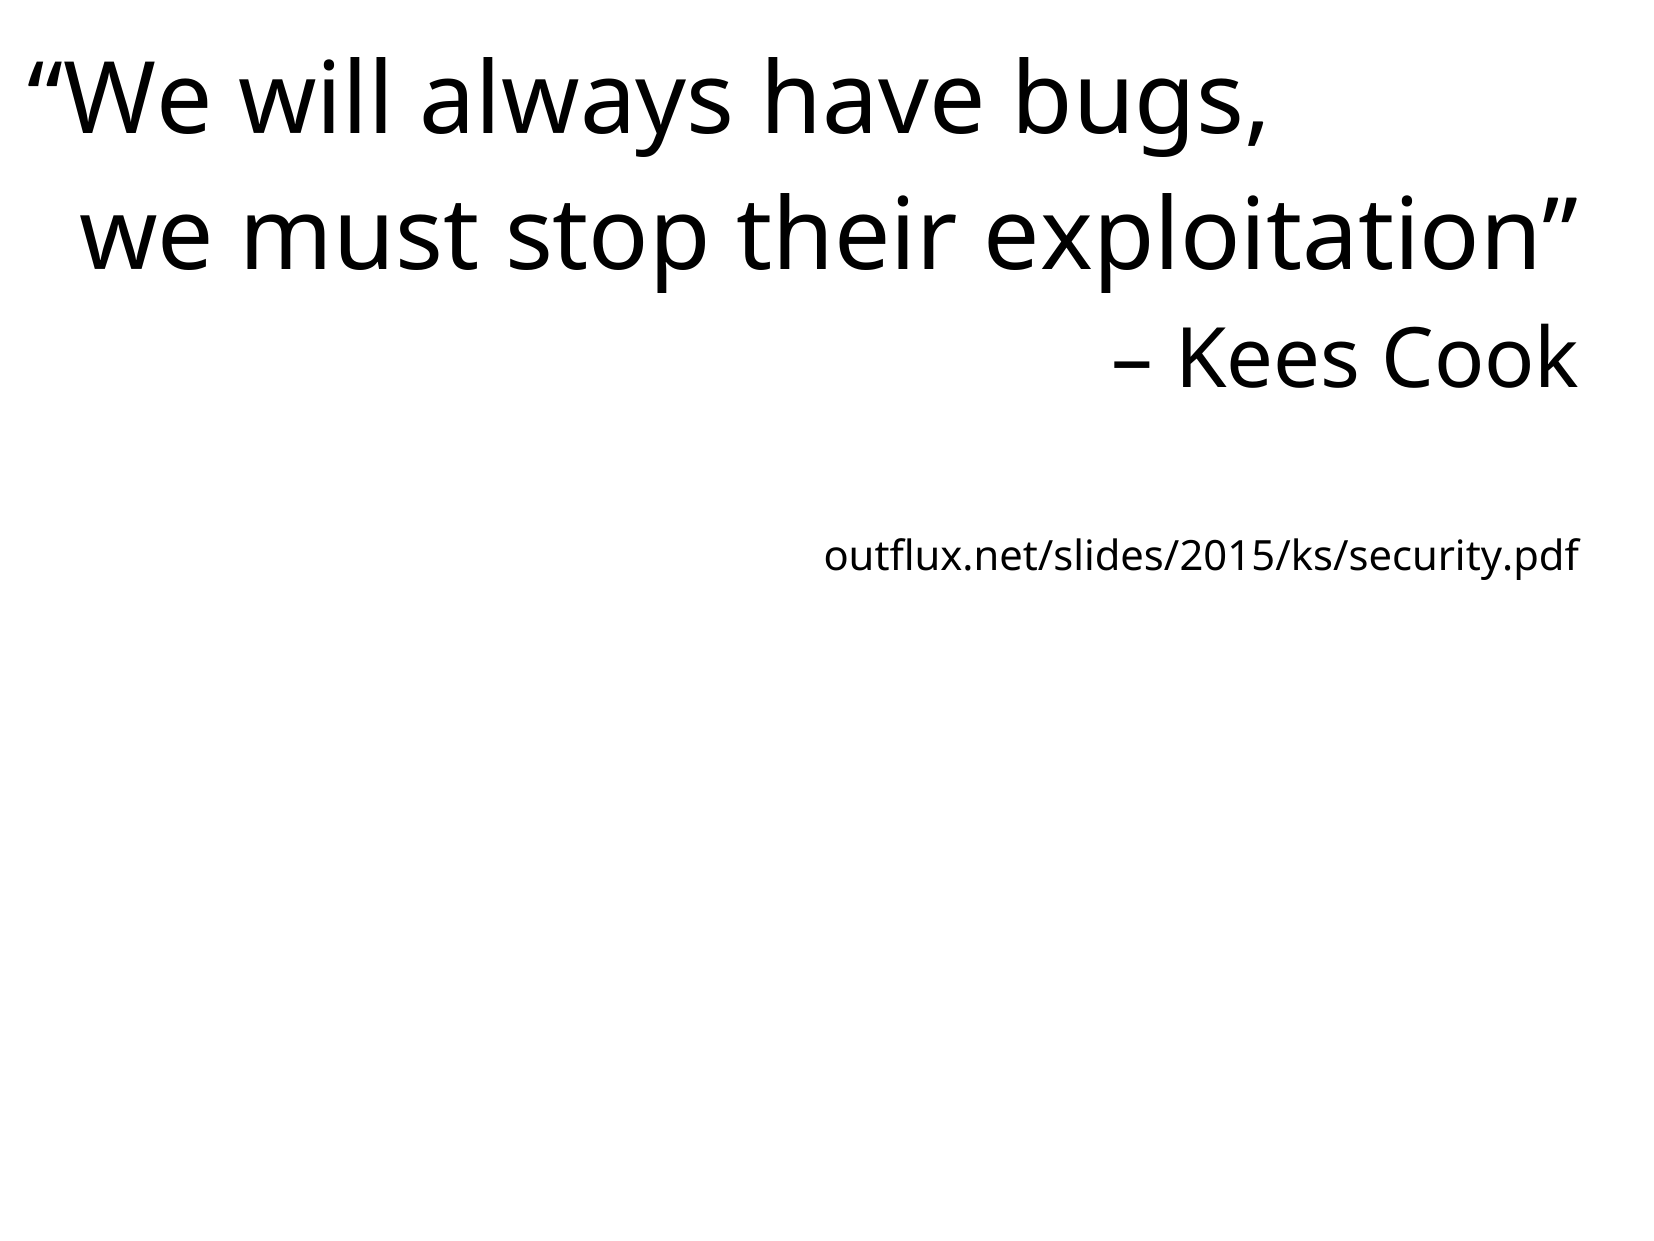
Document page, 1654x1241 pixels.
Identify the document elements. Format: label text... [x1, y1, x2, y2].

text_box “We will always have bugs, we must stop their exploitation” – Kees Cook outflux.net/slides/2015/ks/security.pdf [12, 18, 1642, 932]
